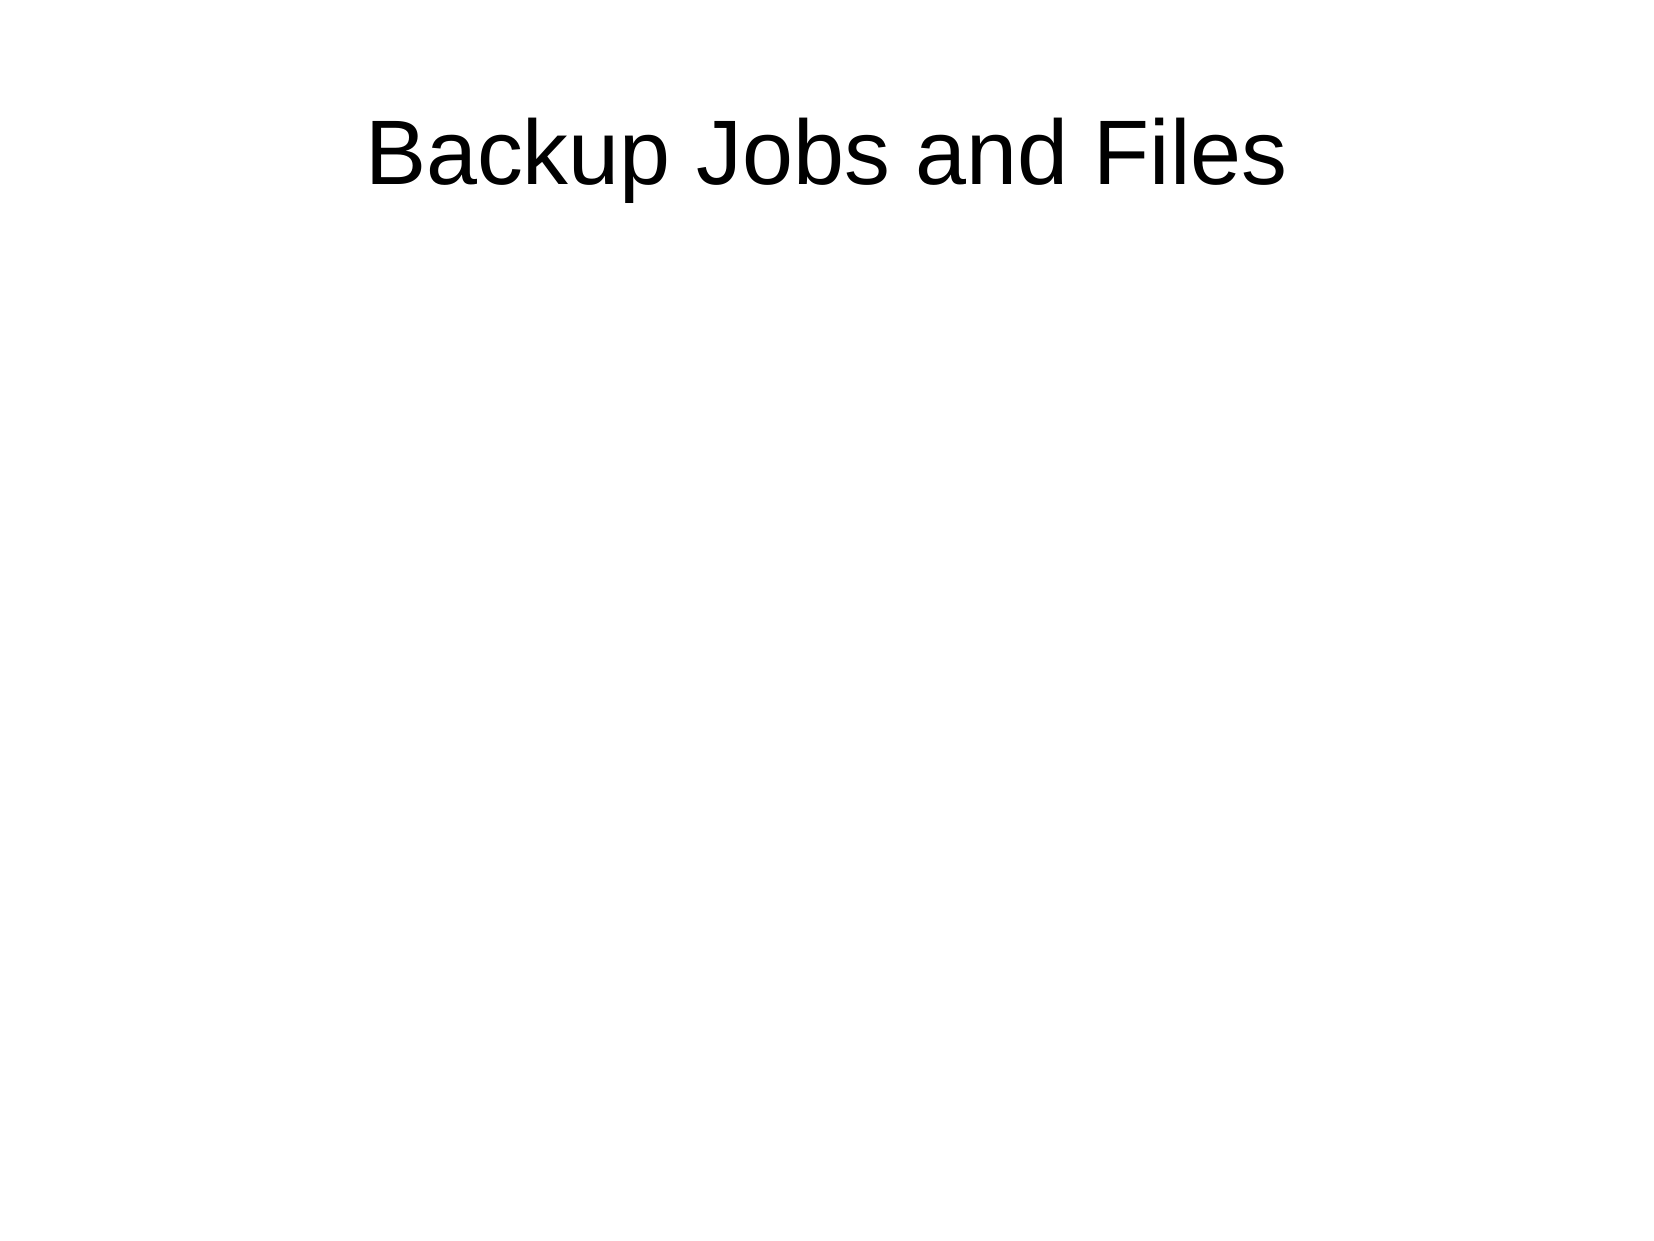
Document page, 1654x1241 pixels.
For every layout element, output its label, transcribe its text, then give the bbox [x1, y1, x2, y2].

title Backup Jobs and Files [82, 49, 1571, 257]
